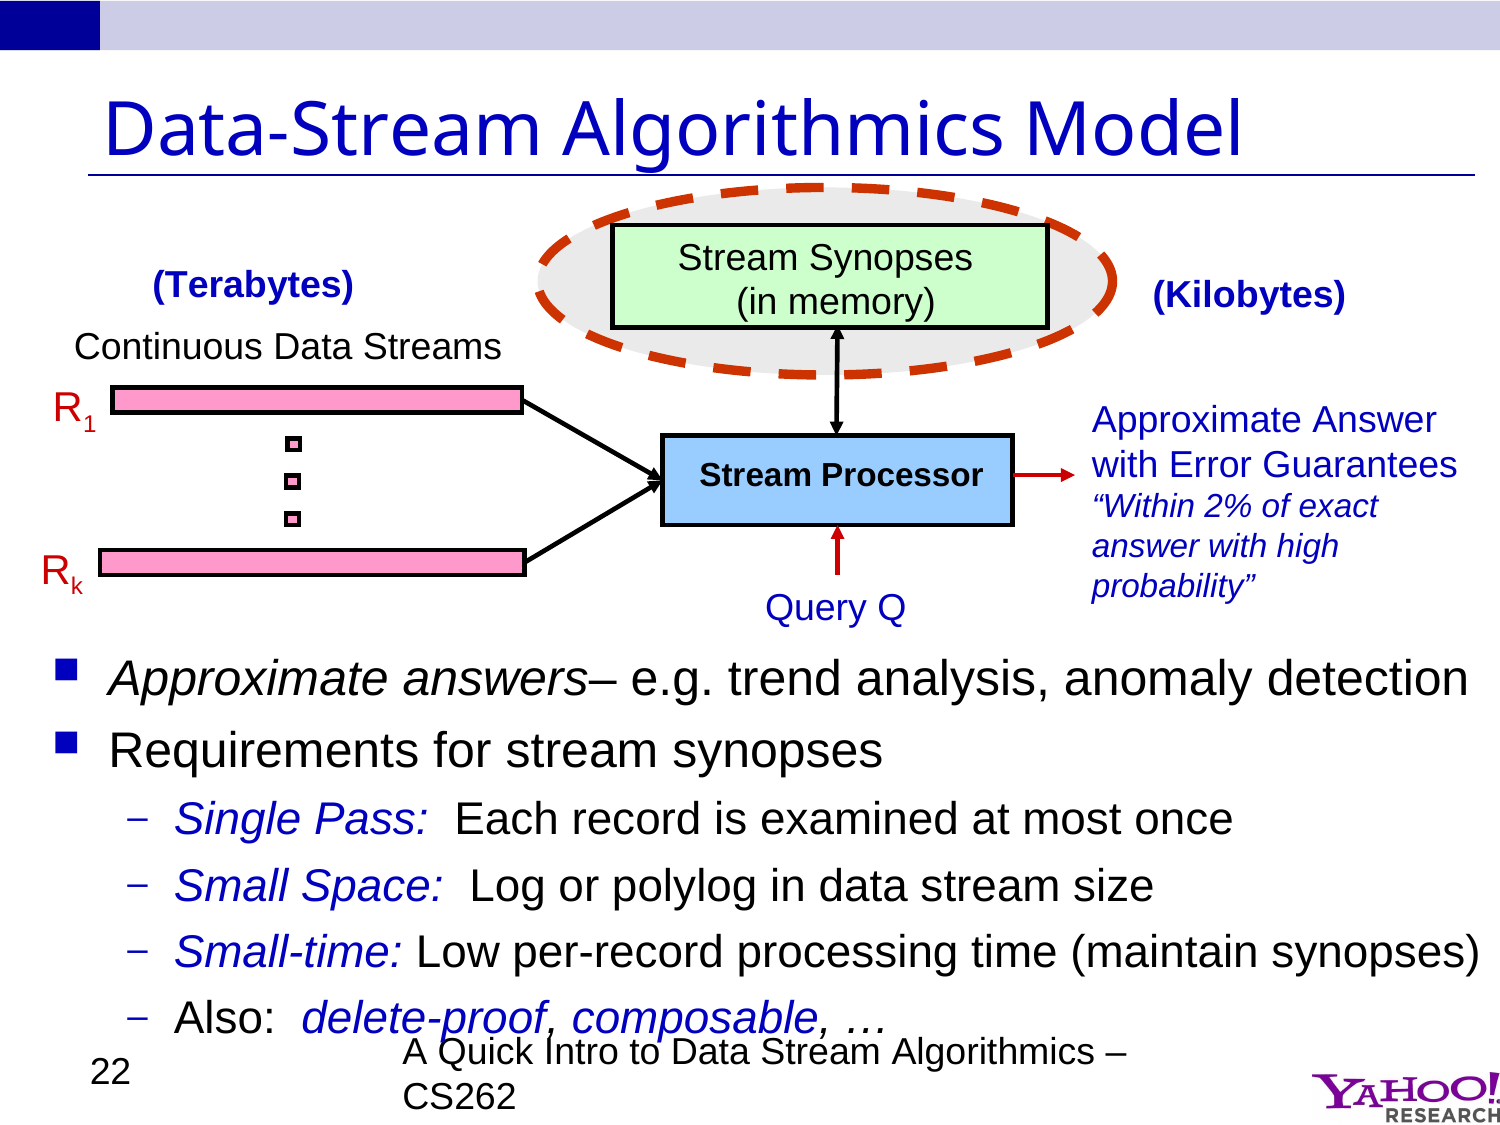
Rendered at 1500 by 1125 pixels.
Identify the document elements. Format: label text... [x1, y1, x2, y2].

text_box Query Q [749, 574, 923, 636]
text_box [112, 387, 523, 413]
text_box [99, 549, 525, 576]
text_box [537, 201, 1113, 376]
text_box [662, 435, 1013, 525]
text_box R1 [37, 372, 112, 445]
text_box [287, 438, 301, 451]
text_box [285, 513, 299, 526]
text_box [285, 475, 299, 488]
list Approximate answers– e.g. trend analysis, anomaly detection Requirements for stream synopses Single Pass: Each record is examined at most once Small Space: Log or polylog in data stream size Small-time: Low per-record processing time (maintain synopses) Also: delete-proof, composable, … [37, 637, 1500, 1052]
text_box Approximate Answer with Error Guarantees “Within 2% of exact answer with high probability” [1076, 386, 1474, 612]
text_box Stream Synopses (in memory) [662, 224, 989, 331]
text_box Stream Processor [675, 449, 1011, 502]
text_box Continuous Data Streams [58, 314, 518, 376]
text_box Rk [25, 534, 99, 608]
text_box (Terabytes) [137, 252, 370, 313]
picture [1312, 1072, 1500, 1125]
text_box (Kilobytes) [1137, 262, 1362, 323]
title Data-Stream Algorithmics Model [87, 50, 1463, 201]
